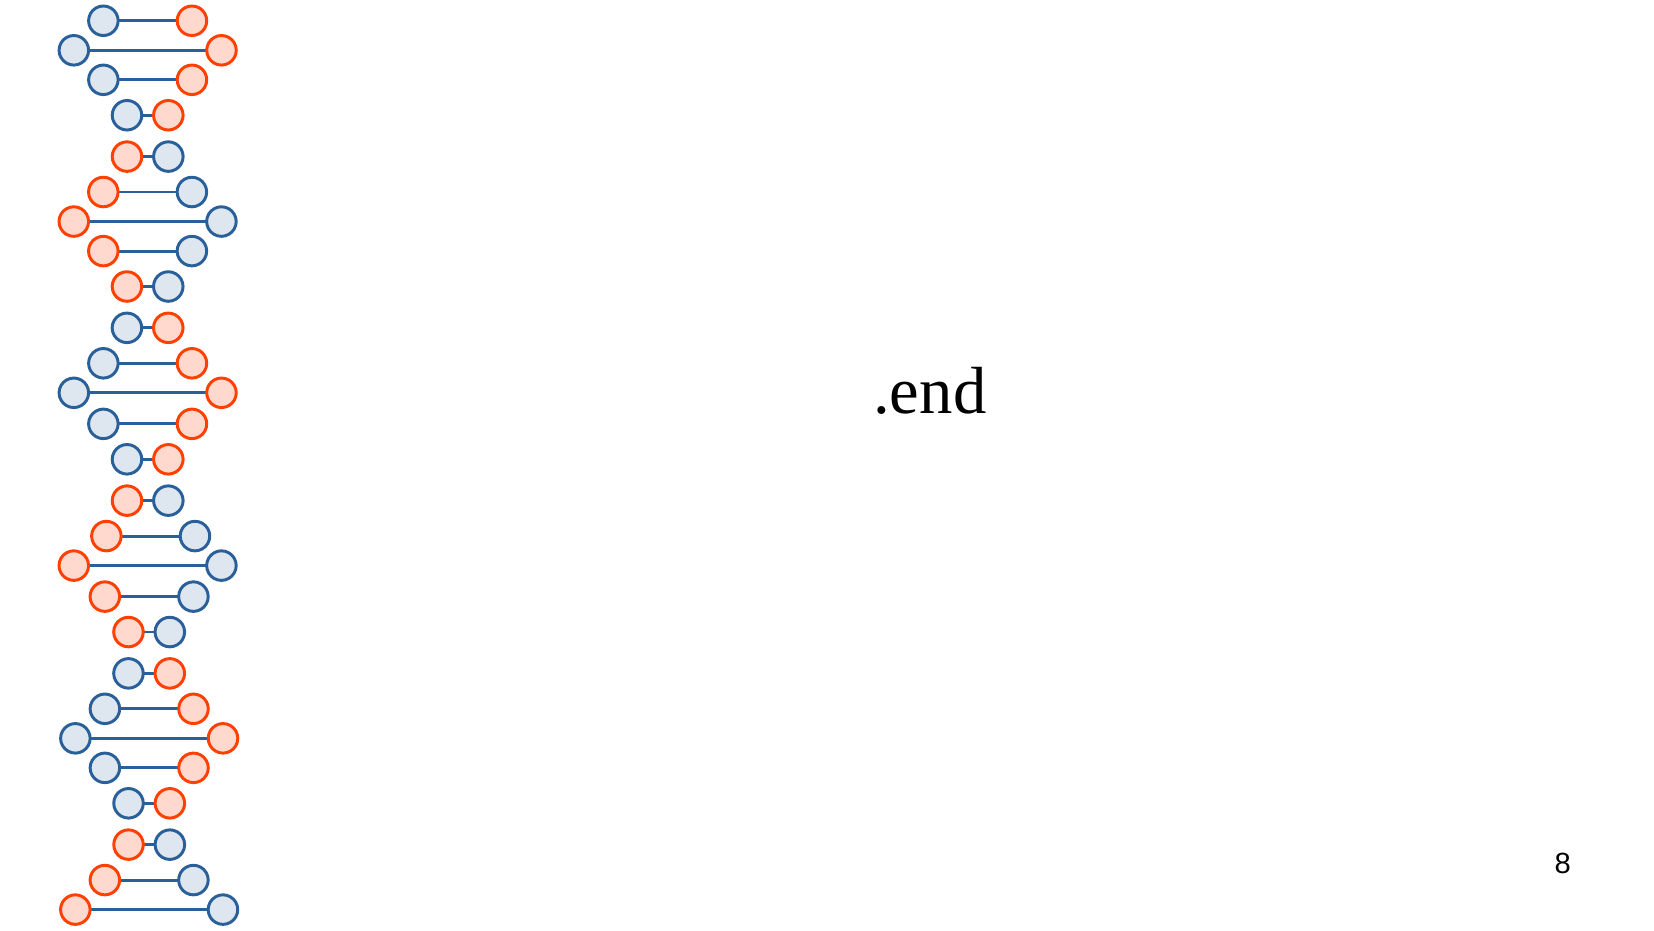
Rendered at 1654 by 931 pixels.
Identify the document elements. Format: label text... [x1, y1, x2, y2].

subtitle .end [265, 35, 1595, 748]
